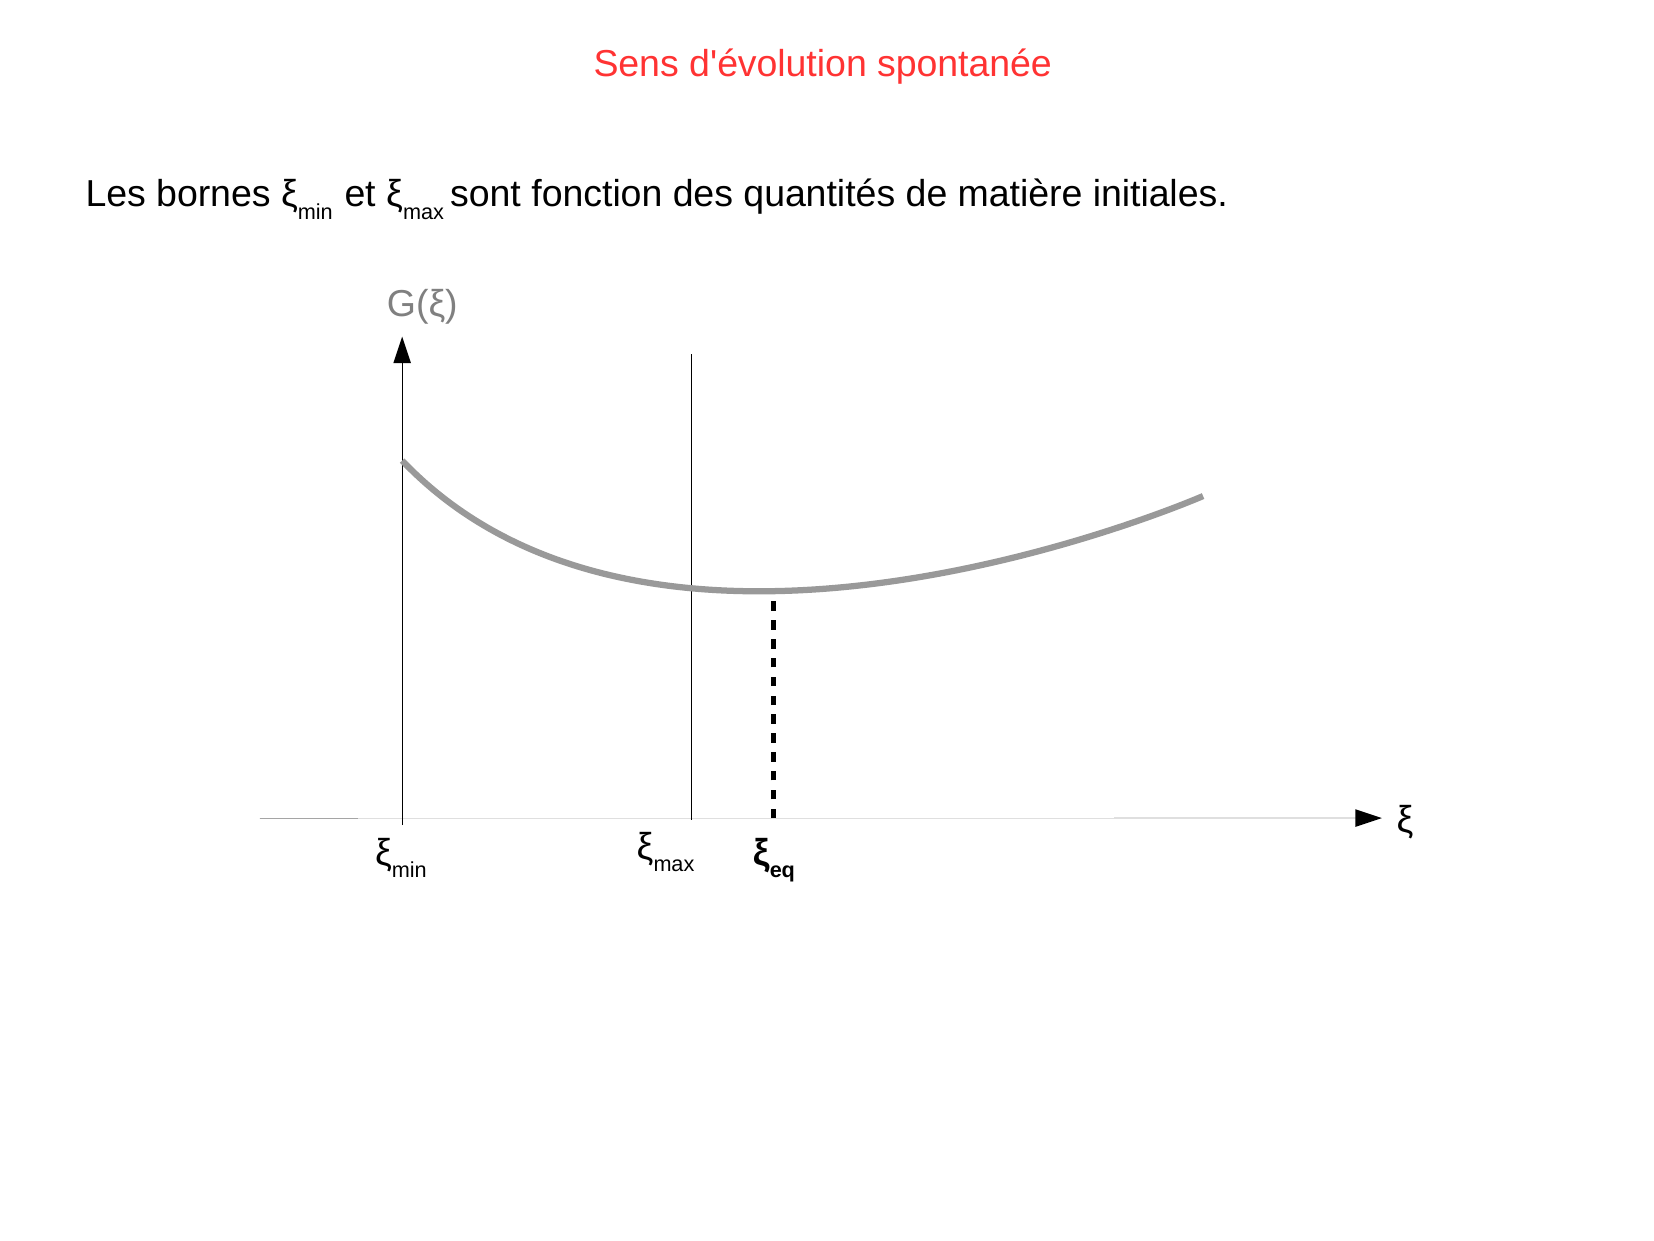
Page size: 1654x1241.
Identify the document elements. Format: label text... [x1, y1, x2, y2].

text_box ξmax [621, 818, 756, 898]
text_box Sens d'évolution spontanée [578, 35, 1081, 95]
text_box ξ [1381, 791, 1441, 849]
text_box ξeq [738, 823, 815, 904]
text_box Les bornes ξmin et ξmax sont fonction des quantités de matière initiales. [70, 165, 1252, 232]
text_box G(ξ) [372, 275, 491, 333]
text_box ξmin [360, 823, 455, 904]
